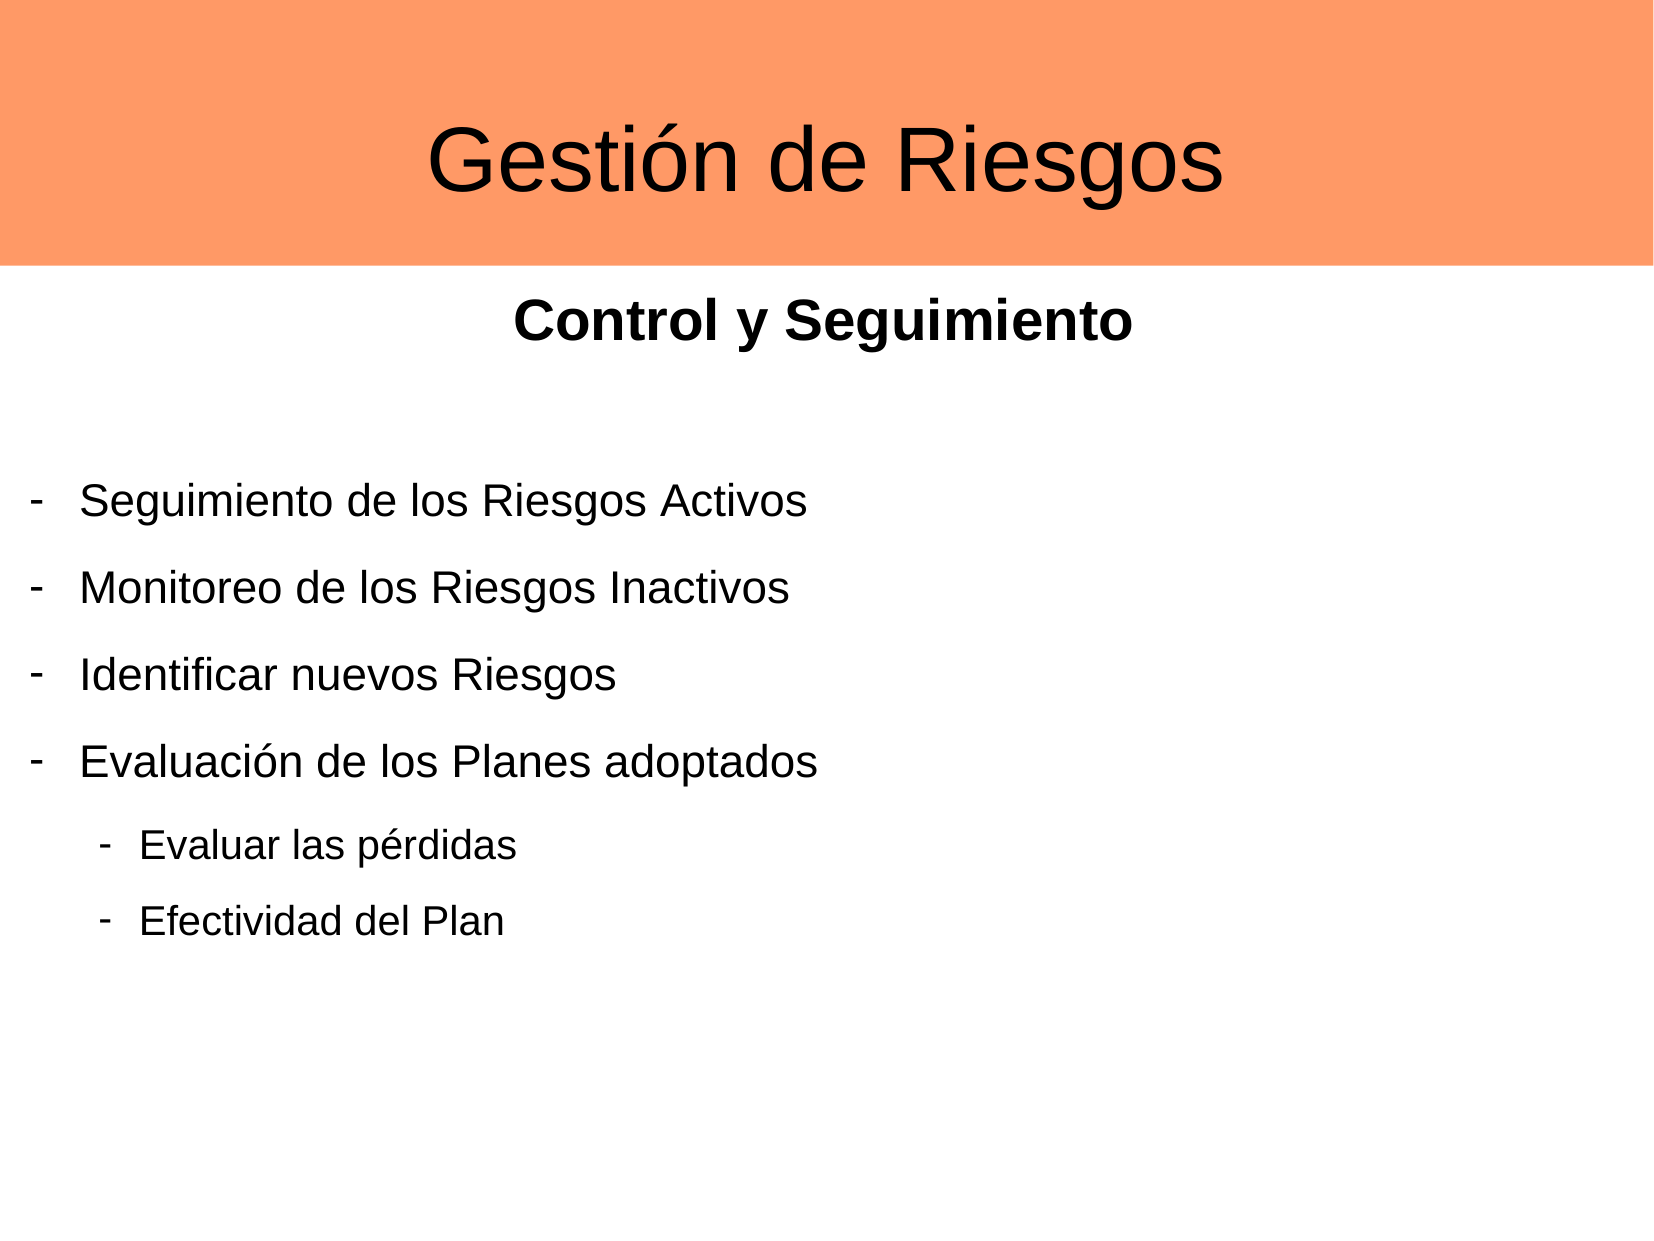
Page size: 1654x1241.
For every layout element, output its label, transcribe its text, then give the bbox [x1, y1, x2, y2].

text_box Gestión de Riesgos [82, 56, 1571, 249]
text_box [0, 0, 1654, 266]
text_box Control y Seguimiento Seguimiento de los Riesgos Activos Monitoreo de los Riesgos Inactivos Identificar nuevos Riesgos Evaluación de los Planes adoptados Evaluar las pérdidas Efectividad del Plan [23, 279, 1618, 1176]
